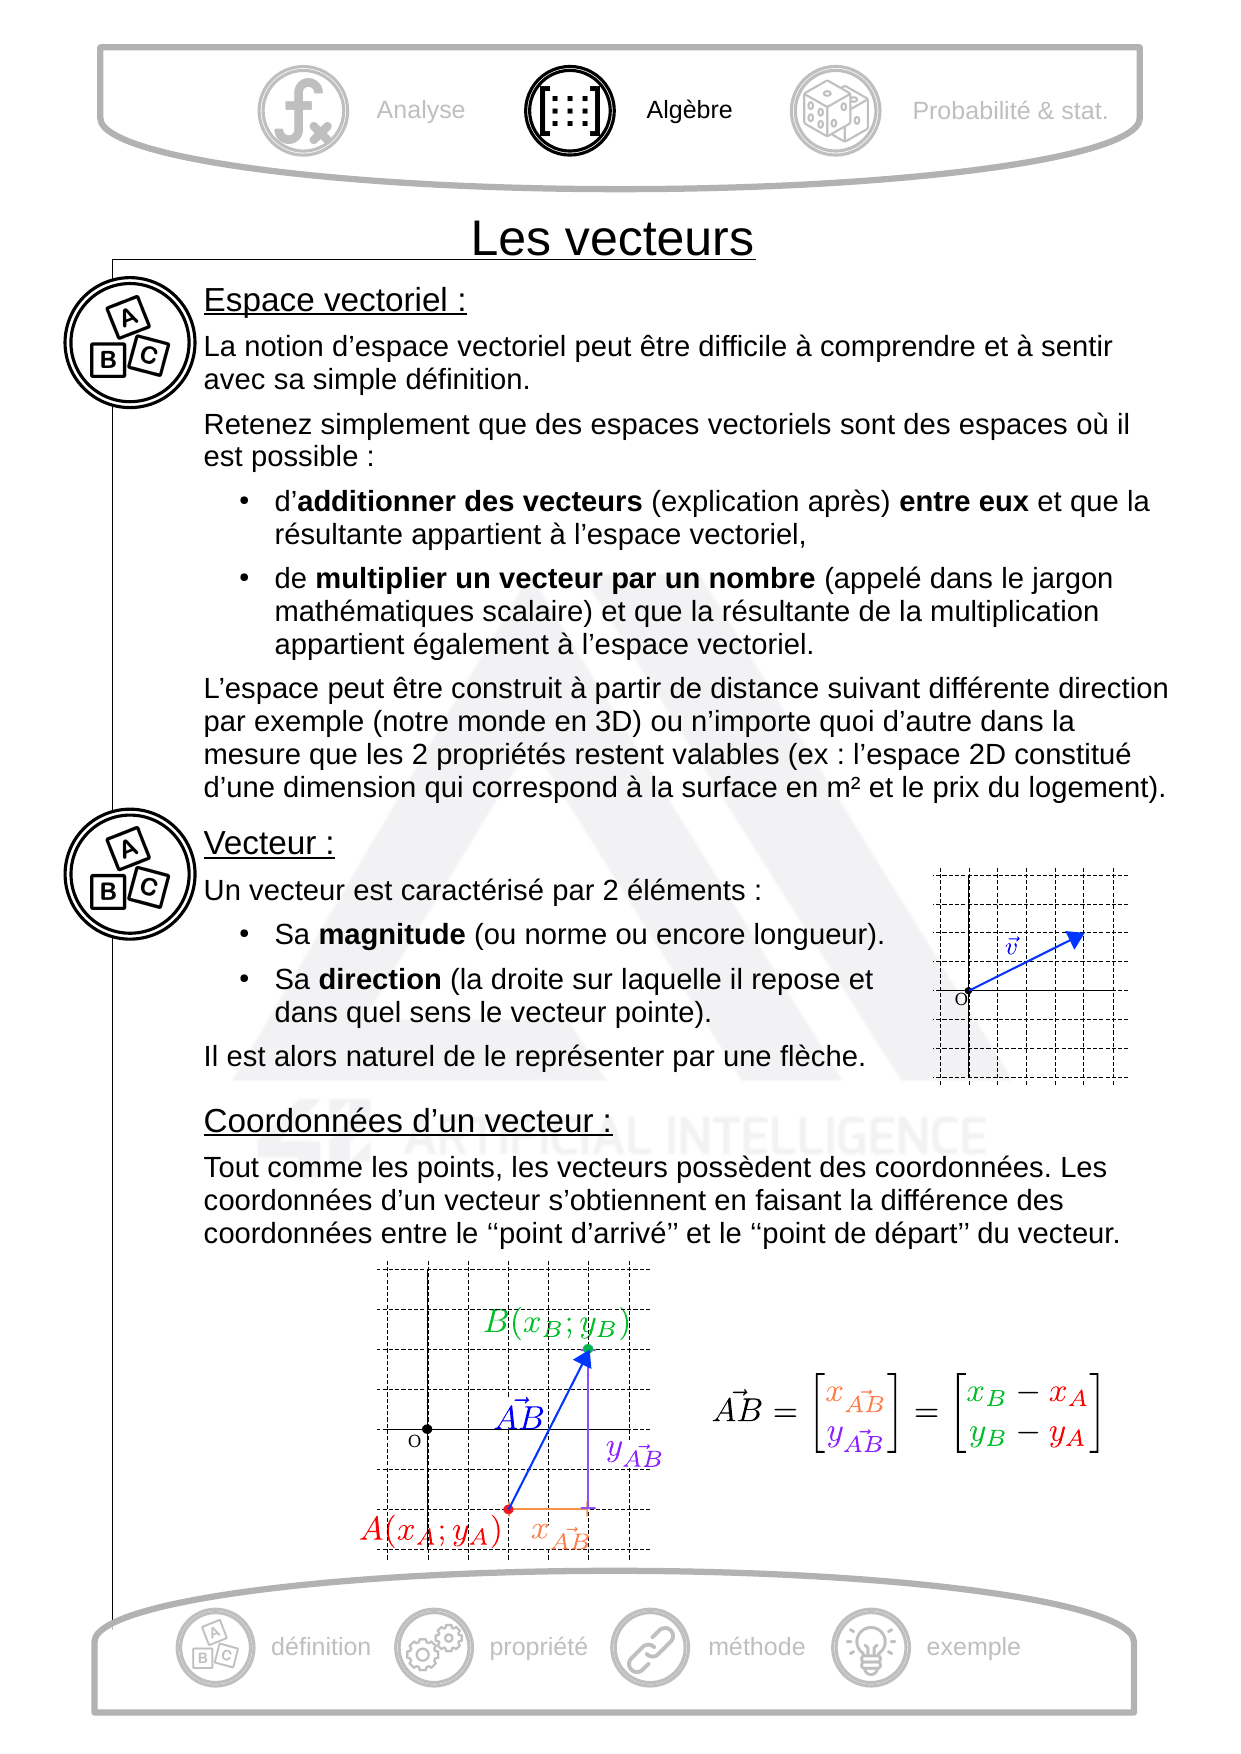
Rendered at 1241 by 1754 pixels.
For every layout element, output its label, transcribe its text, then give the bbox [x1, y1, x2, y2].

text_box [94, 1570, 1134, 1713]
text_box [582, 1344, 594, 1353]
picture [113, 260, 455, 311]
text_box [428, 1514, 500, 1548]
text_box Coordonnées d’un vecteur : Tout comme les points, les vecteurs possèdent des coordonnées. Les coordonnées d’un vecteur s’obtiennent en faisant la différence des coordonnées entre le ‘‘point d’arrivé’’ et le ‘‘point de départ’’ du vecteur. [188, 1095, 1170, 1257]
picture [59, 59, 1182, 1695]
picture [88, 826, 172, 910]
picture [88, 295, 172, 379]
text_box [100, 47, 1140, 190]
text_box Espace vectoriel : La notion d’espace vectoriel peut être difficile à comprendre et à sentir avec sa simple définition. Retenez simplement que des espaces vectoriels sont des espaces où il est possible : d’additionner des vecteurs (explication après) entre eux et que la résultante appartient à l’espace vectoriel, de multiplier un vecteur par un nombre (appelé dans le jargon mathématiques scalaire) et que la résultante de la multiplication appartient également à l’espace vectoriel. L’espace peut être construit à partir de distance suivant différente direction par exemple (notre monde en 3D) ou n’importe quoi d’autre dans la mesure que les 2 propriétés restent valables (ex : l’espace 2D constitué d’une dimension qui correspond à la surface en m² et le prix du logement). [188, 274, 1193, 812]
text_box Vecteur : Un vecteur est caractérisé par 2 éléments : Sa magnitude (ou norme ou encore longueur). Sa direction (la droite sur laquelle il repose et dans quel sens le vecteur pointe). Il est alors naturel de le représenter par une flèche. [188, 817, 922, 1081]
text_box [65, 277, 188, 408]
text_box [73, 305, 187, 400]
text_box [531, 1523, 590, 1550]
text_box O [402, 1426, 423, 1505]
text_box [494, 1396, 544, 1430]
text_box [606, 1440, 662, 1467]
text_box O [954, 984, 970, 1042]
picture [540, 81, 600, 141]
text_box [65, 809, 196, 940]
text_box Algèbre [631, 88, 768, 146]
text_box Les vecteurs [455, 203, 785, 274]
text_box [712, 1373, 1099, 1453]
text_box [423, 1424, 433, 1434]
text_box [484, 1307, 629, 1341]
text_box [503, 1504, 514, 1515]
text_box [359, 1514, 427, 1548]
picture [113, 374, 1182, 1695]
text_box [1005, 936, 1020, 955]
text_box [100, 286, 160, 295]
